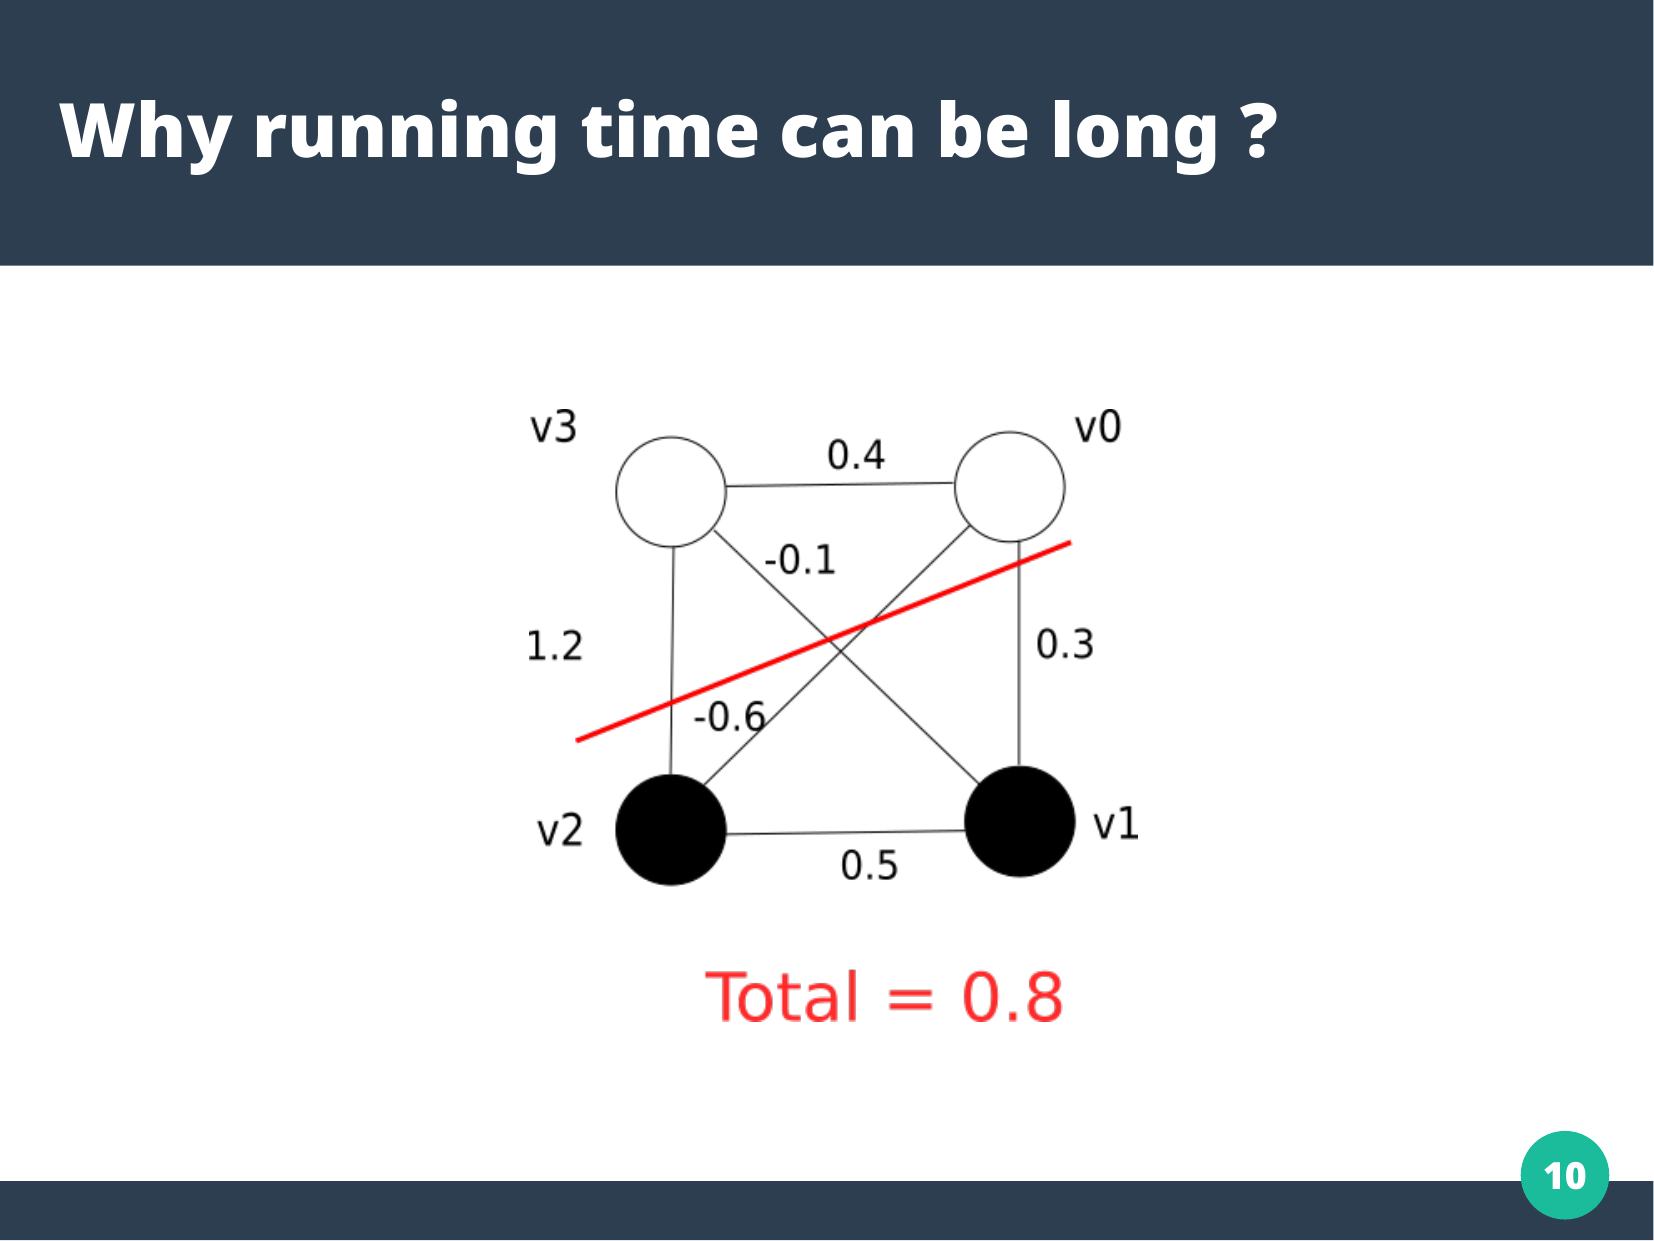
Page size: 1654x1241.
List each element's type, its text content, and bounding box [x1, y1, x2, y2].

title Why running time can be long ? [59, 49, 1595, 207]
picture [529, 409, 1138, 1022]
